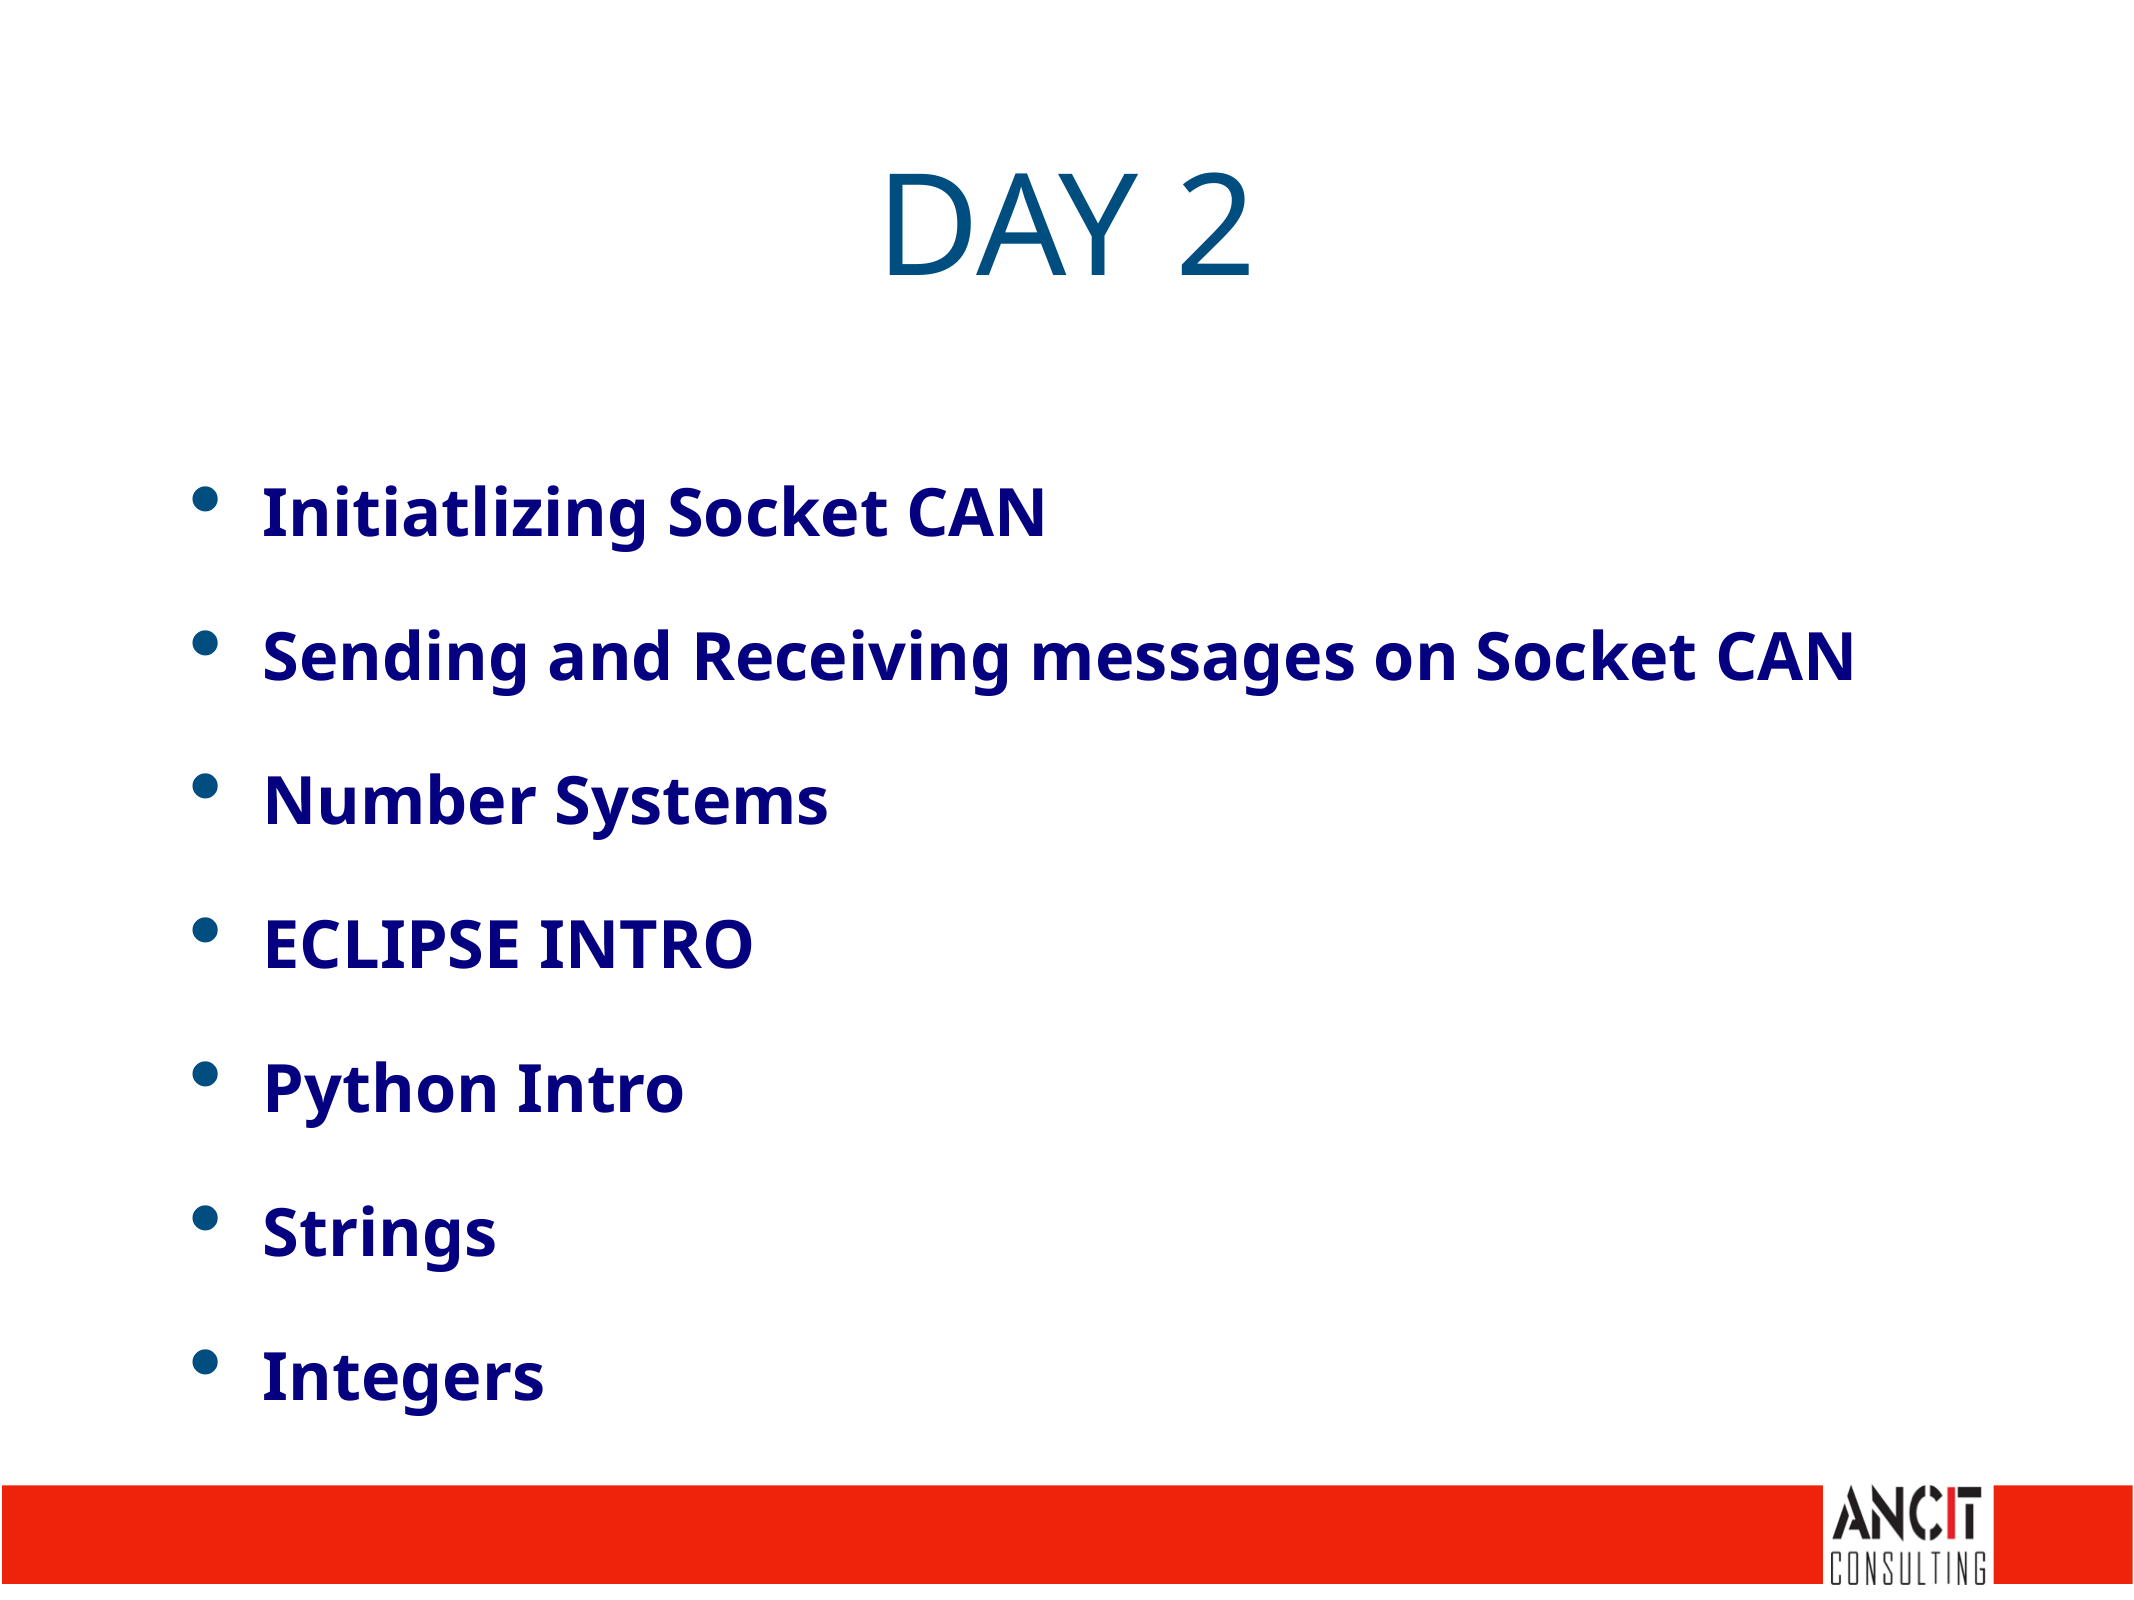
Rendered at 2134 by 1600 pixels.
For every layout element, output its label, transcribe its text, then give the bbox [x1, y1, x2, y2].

picture [1831, 1484, 1986, 1585]
title DAY 2 [156, 41, 1978, 396]
text_box [1993, 1485, 2133, 1584]
text_box [2, 1485, 1823, 1584]
list Initiatlizing Socket CAN Sending and Receiving messages on Socket CAN Number Systems ECLIPSE INTRO Python Intro Strings Integers [181, 426, 2003, 1458]
